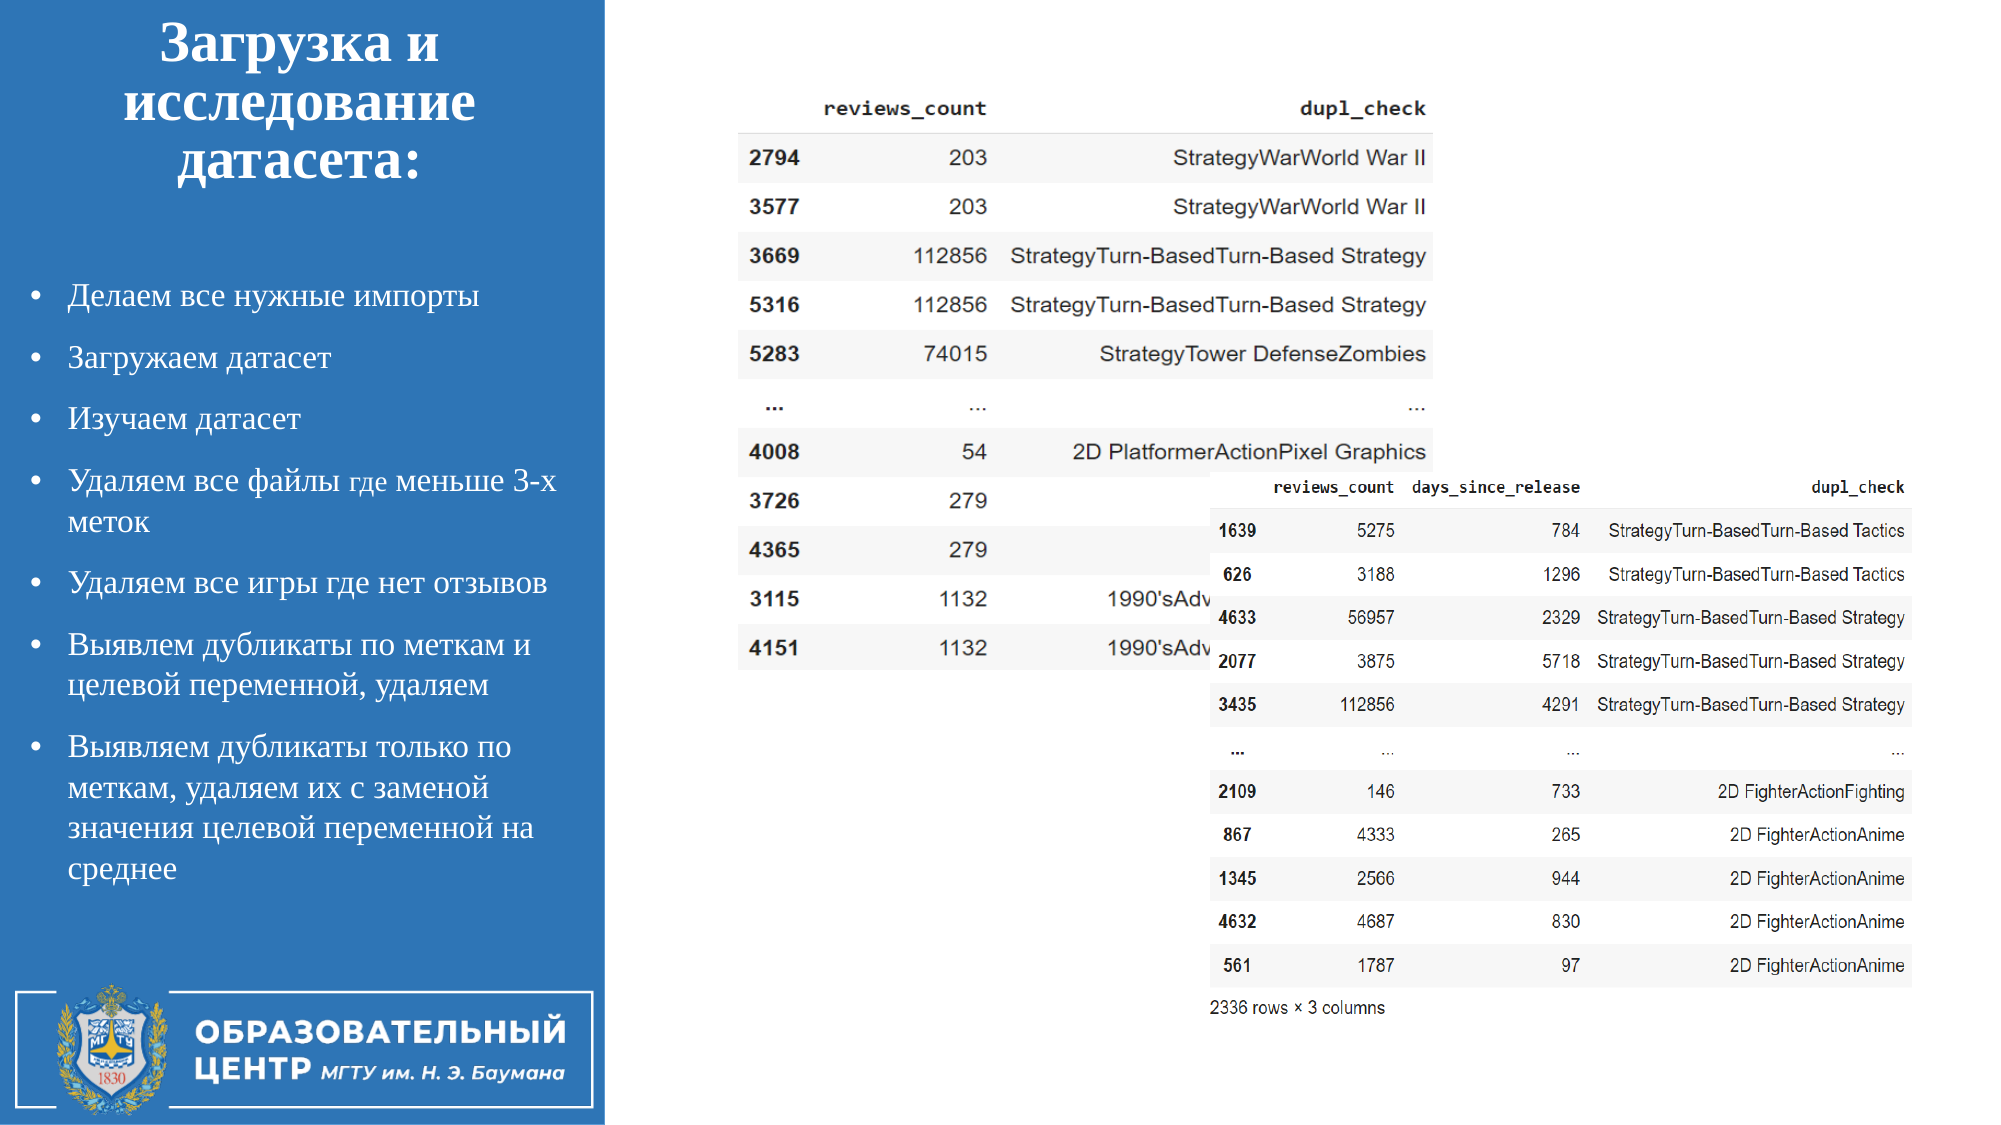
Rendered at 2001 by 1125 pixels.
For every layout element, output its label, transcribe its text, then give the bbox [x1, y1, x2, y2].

picture [15, 983, 594, 1117]
picture [738, 88, 1912, 1024]
text_box Загрузка и исследование датасета: [23, 8, 577, 177]
text_box Делаем все нужные импорты Загружаем датасет Изучаем датасет Удаляем все файлы где меньше 3-х меток Удаляем все игры где нет отзывов Выявлем дубликаты по меткам и целевой переменной, удаляем Выявляем дубликаты только по меткам, удаляем их с заменой значения целевой переменной на среднее [15, 177, 577, 984]
text_box [0, 0, 605, 1125]
